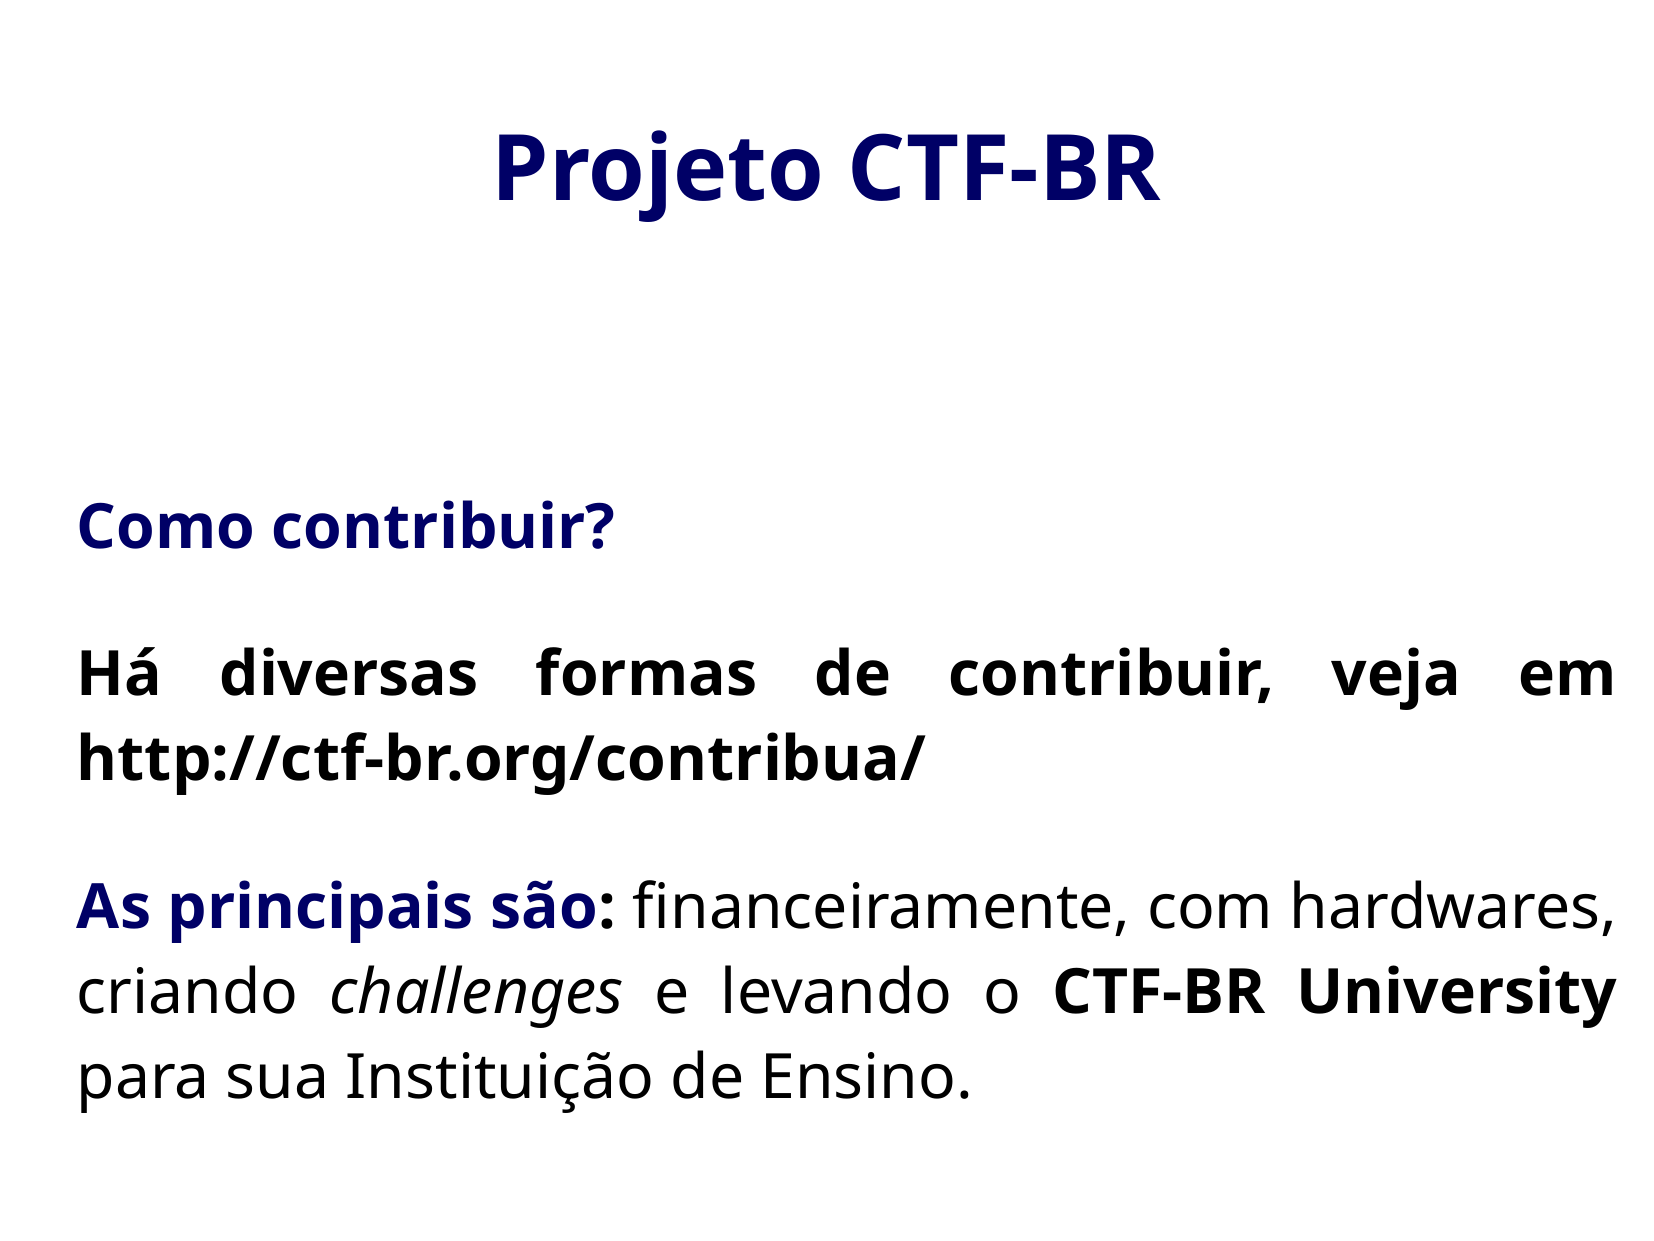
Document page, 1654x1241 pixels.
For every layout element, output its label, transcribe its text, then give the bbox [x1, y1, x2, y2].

subtitle Como contribuir? Há diversas formas de contribuir, veja em http://ctf-br.org/contribua/ As principais são: financeiramente, com hardwares, criando challenges e levando o CTF-BR University para sua Instituição de Ensino. [76, 0, 1619, 1241]
